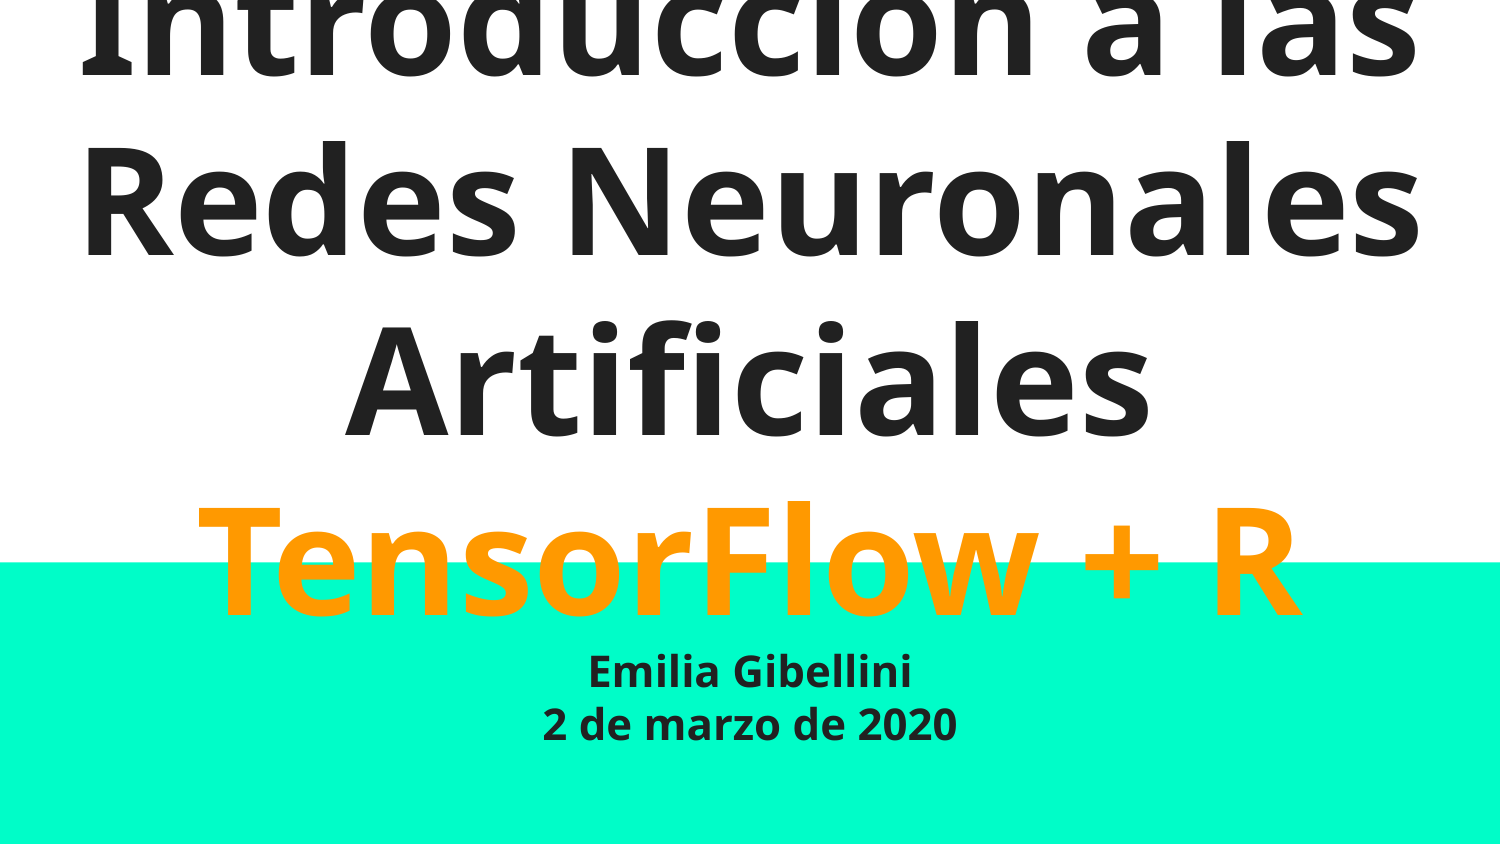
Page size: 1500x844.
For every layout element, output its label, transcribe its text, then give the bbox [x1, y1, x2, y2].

title Introducción a las Redes Neuronales Artificiales TensorFlow + R [51, 64, 1449, 506]
subtitle Emilia Gibellini 2 de marzo de 2020 [51, 638, 1449, 755]
